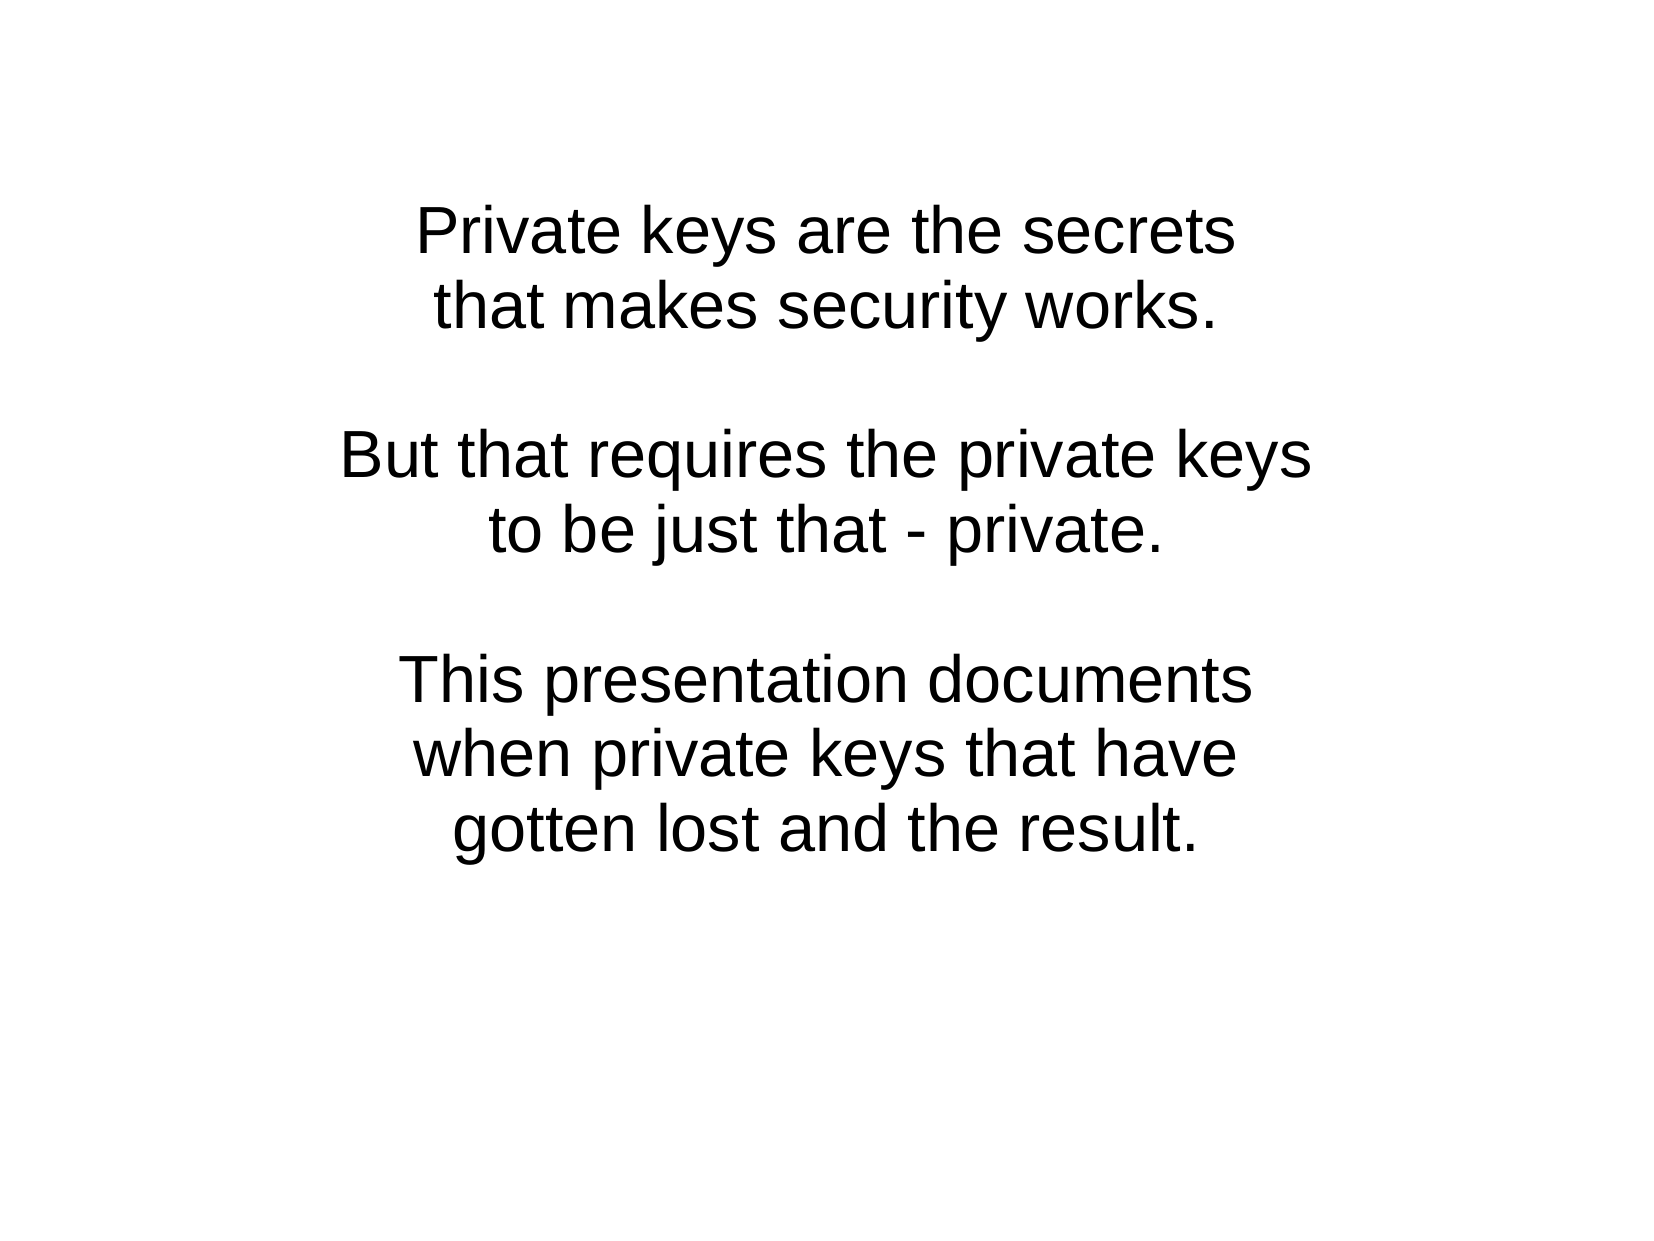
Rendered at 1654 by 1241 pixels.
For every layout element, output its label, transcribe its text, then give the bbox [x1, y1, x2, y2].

subtitle Private keys are the secrets that makes security works. But that requires the private keys to be just that - private. This presentation documents when private keys that have gotten lost and the result. [82, 49, 1571, 1010]
